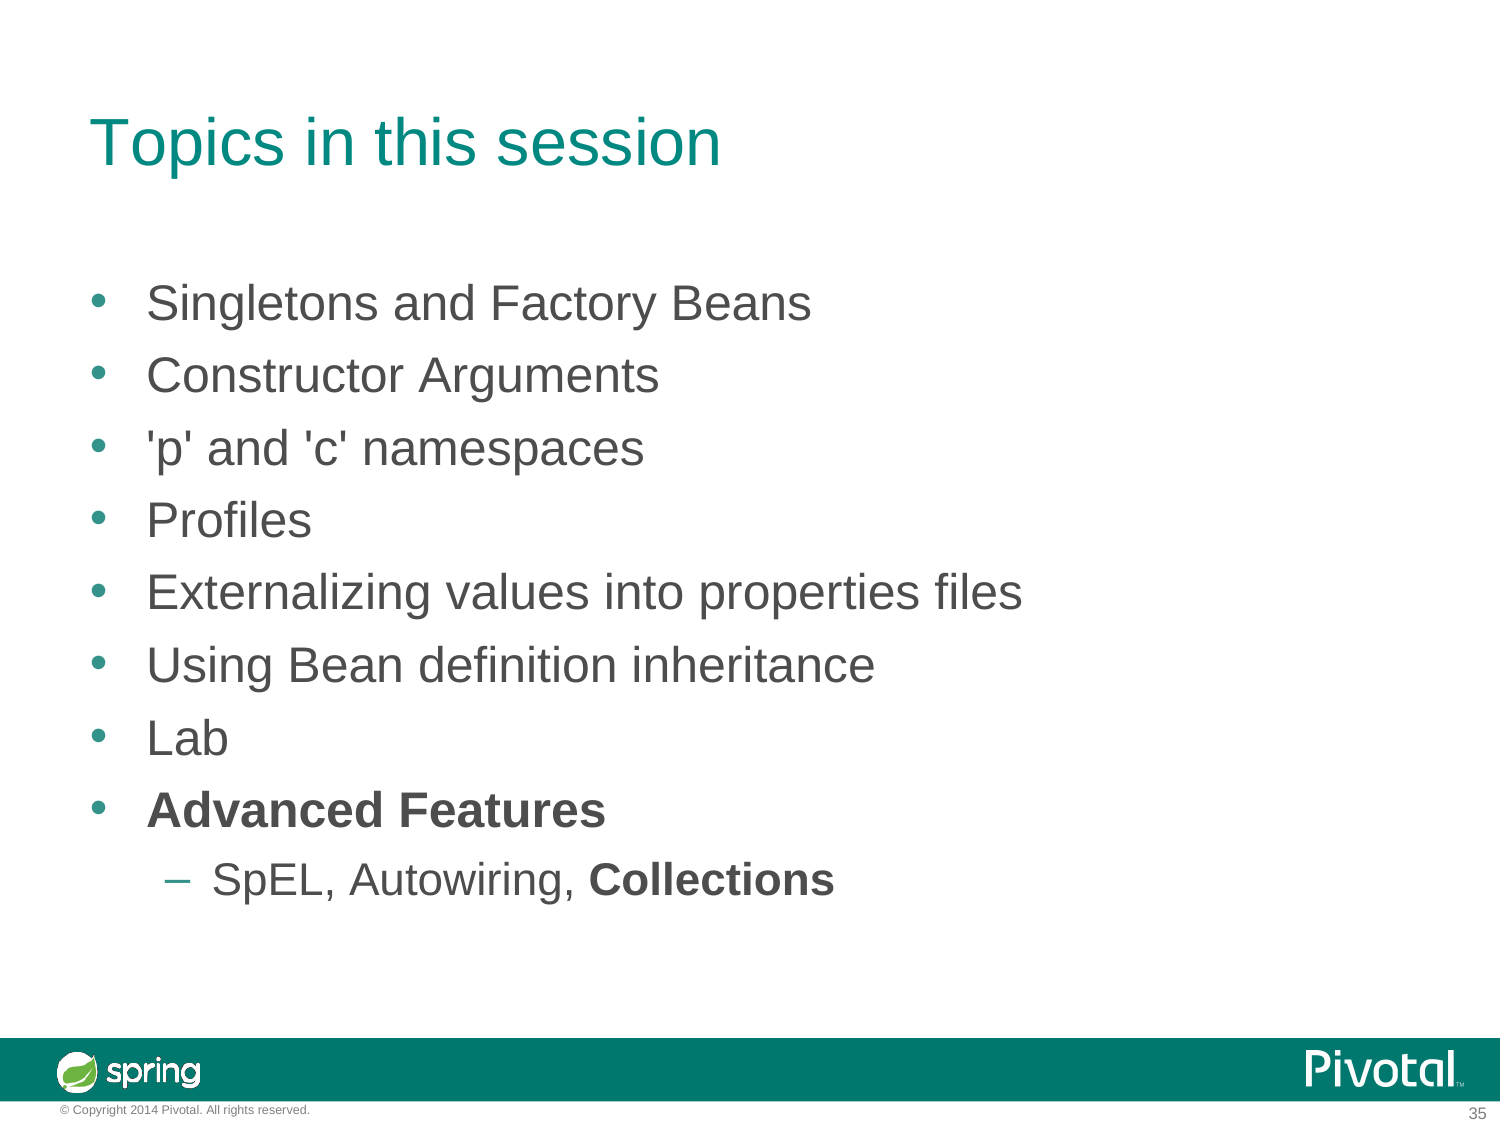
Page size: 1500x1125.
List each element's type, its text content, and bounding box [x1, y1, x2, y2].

title Topics in this session [75, 45, 1426, 233]
picture [1306, 1050, 1464, 1087]
list Singletons and Factory Beans Constructor Arguments 'p' and 'c' namespaces Profiles Externalizing values into properties files Using Bean definition inheritance Lab Advanced Features SpEL, Autowiring, Collections [75, 262, 1426, 1005]
picture [32, 1041, 210, 1103]
